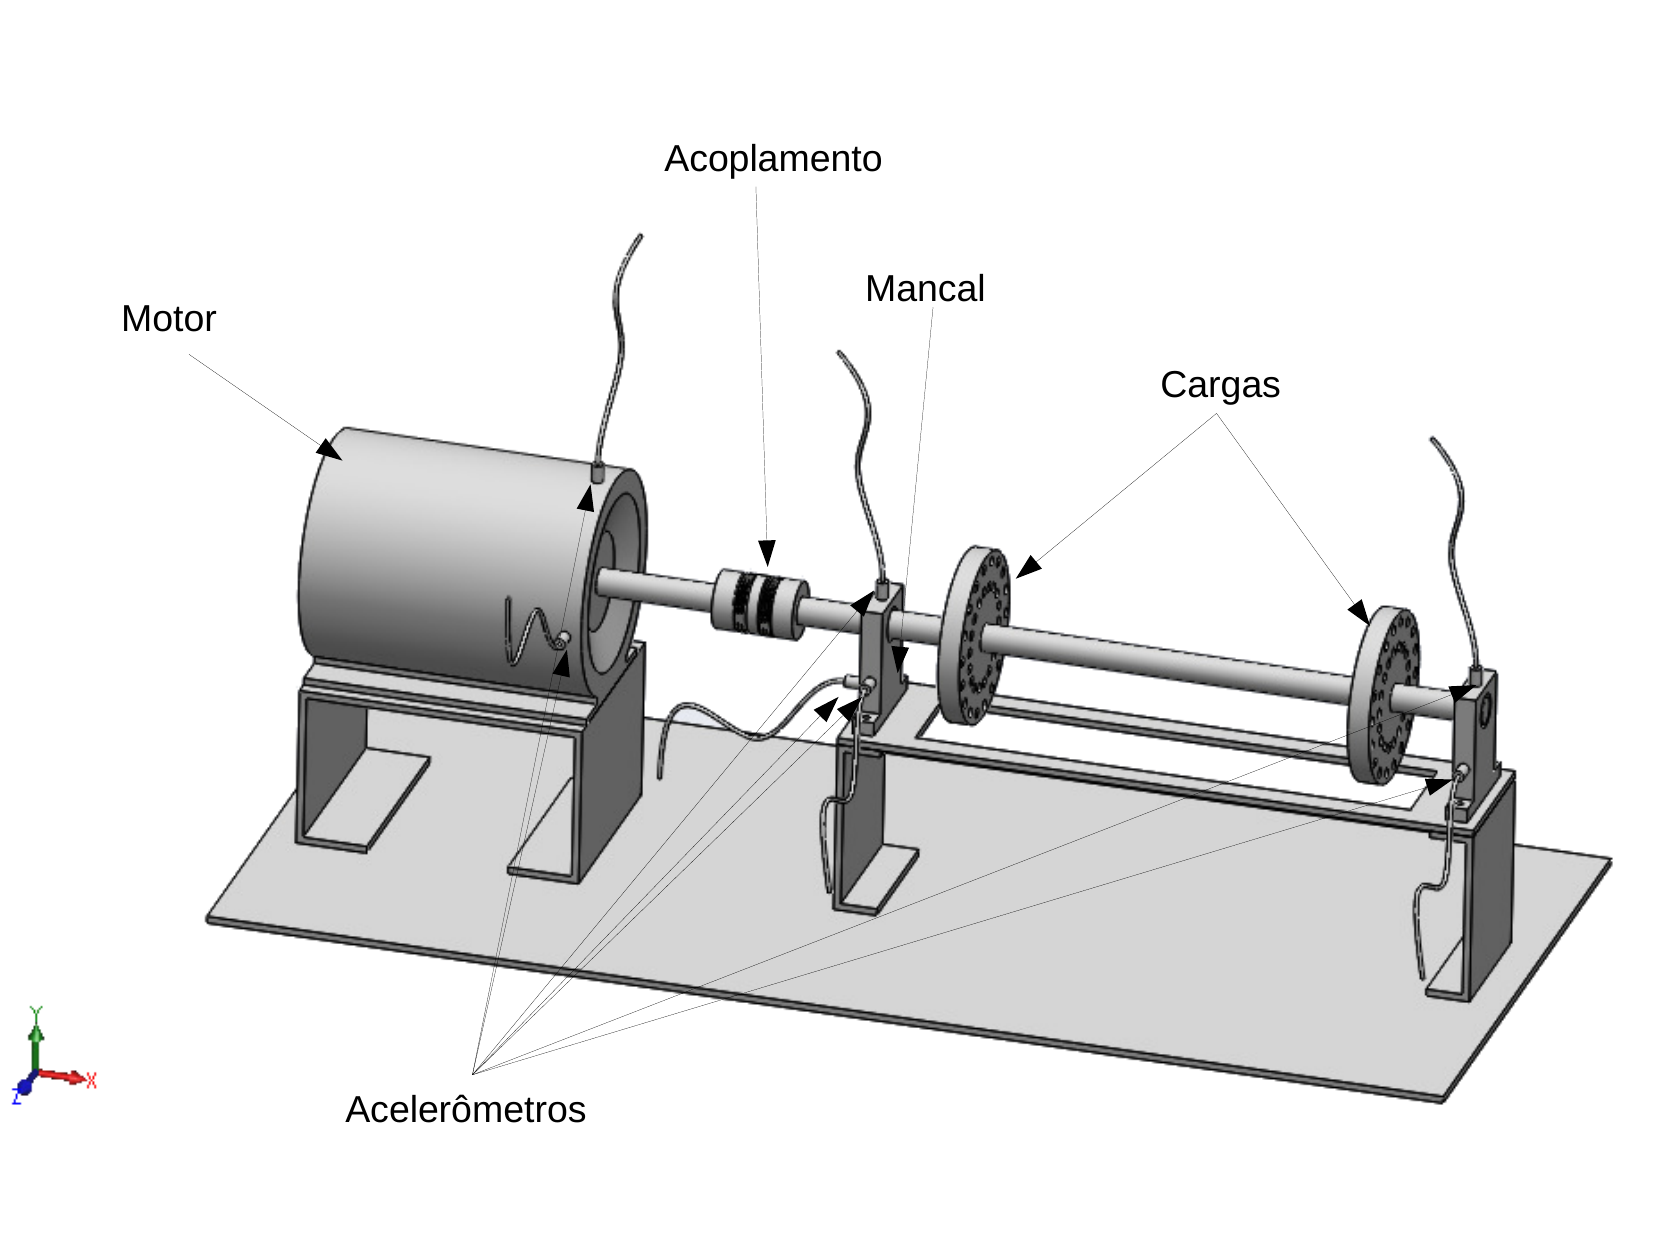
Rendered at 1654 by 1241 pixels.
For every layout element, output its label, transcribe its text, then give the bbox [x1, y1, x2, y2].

text_box Motor [106, 290, 232, 348]
text_box Acelerômetros [330, 1080, 602, 1138]
picture [0, 195, 1654, 1146]
text_box Mancal [850, 259, 1001, 317]
text_box Acoplamento [649, 129, 898, 187]
text_box Cargas [1145, 356, 1296, 414]
